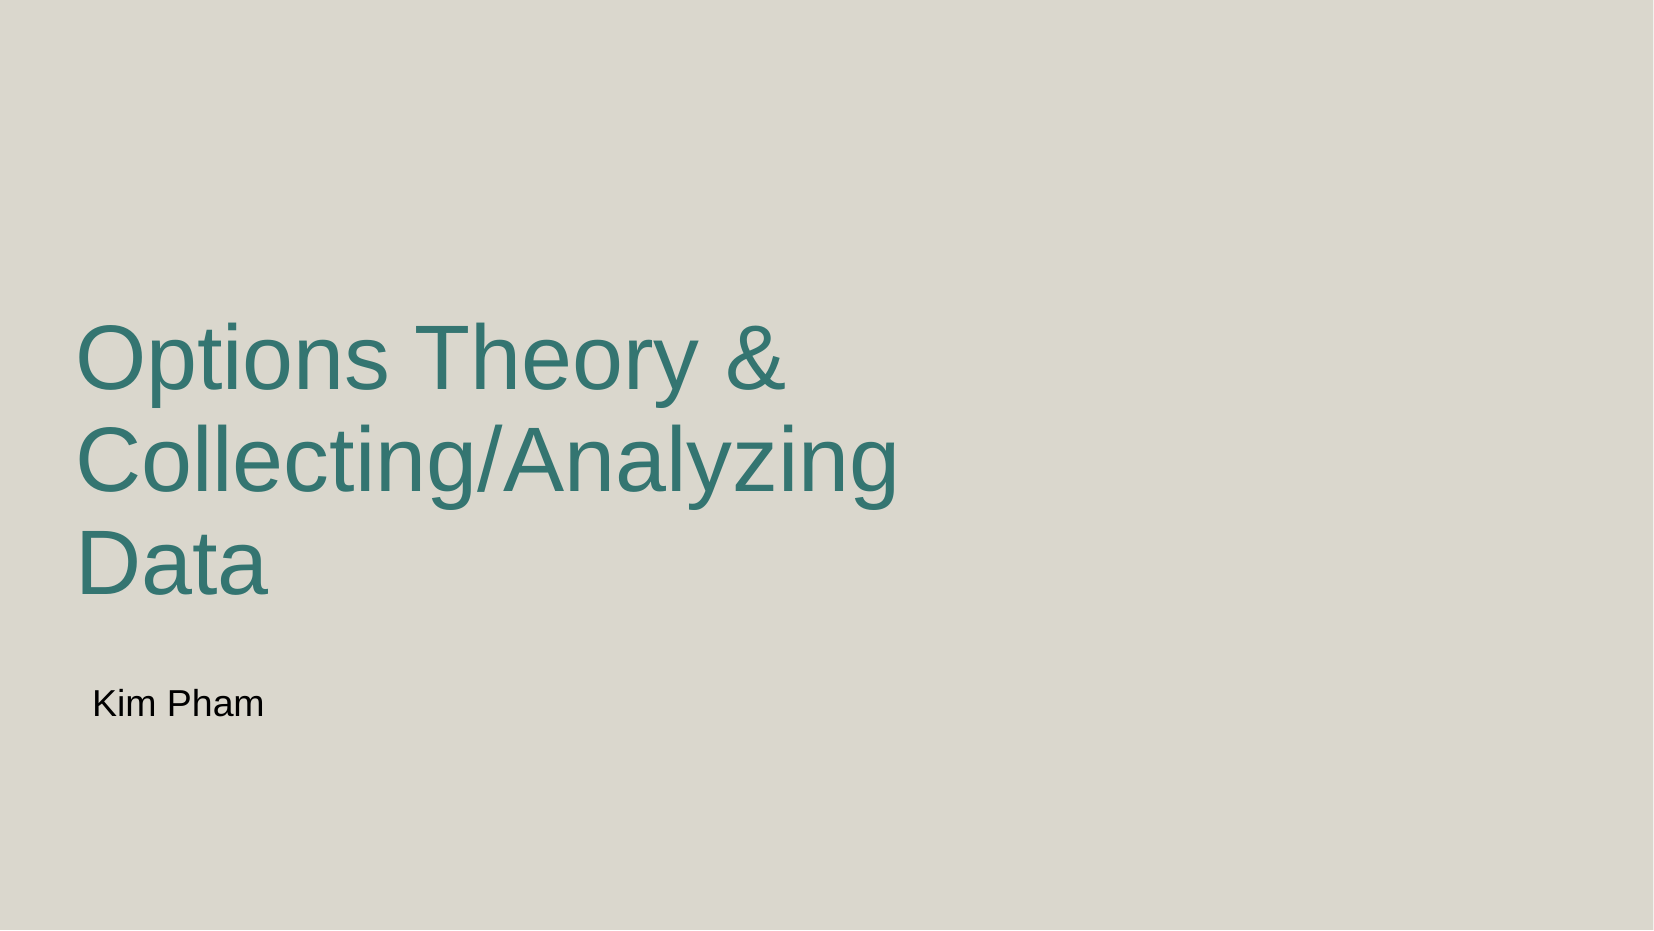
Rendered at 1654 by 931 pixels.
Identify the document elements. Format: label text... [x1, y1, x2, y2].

text_box Kim Pham [77, 675, 316, 744]
title Options Theory & Collecting/Analyzing Data [75, 306, 1039, 614]
